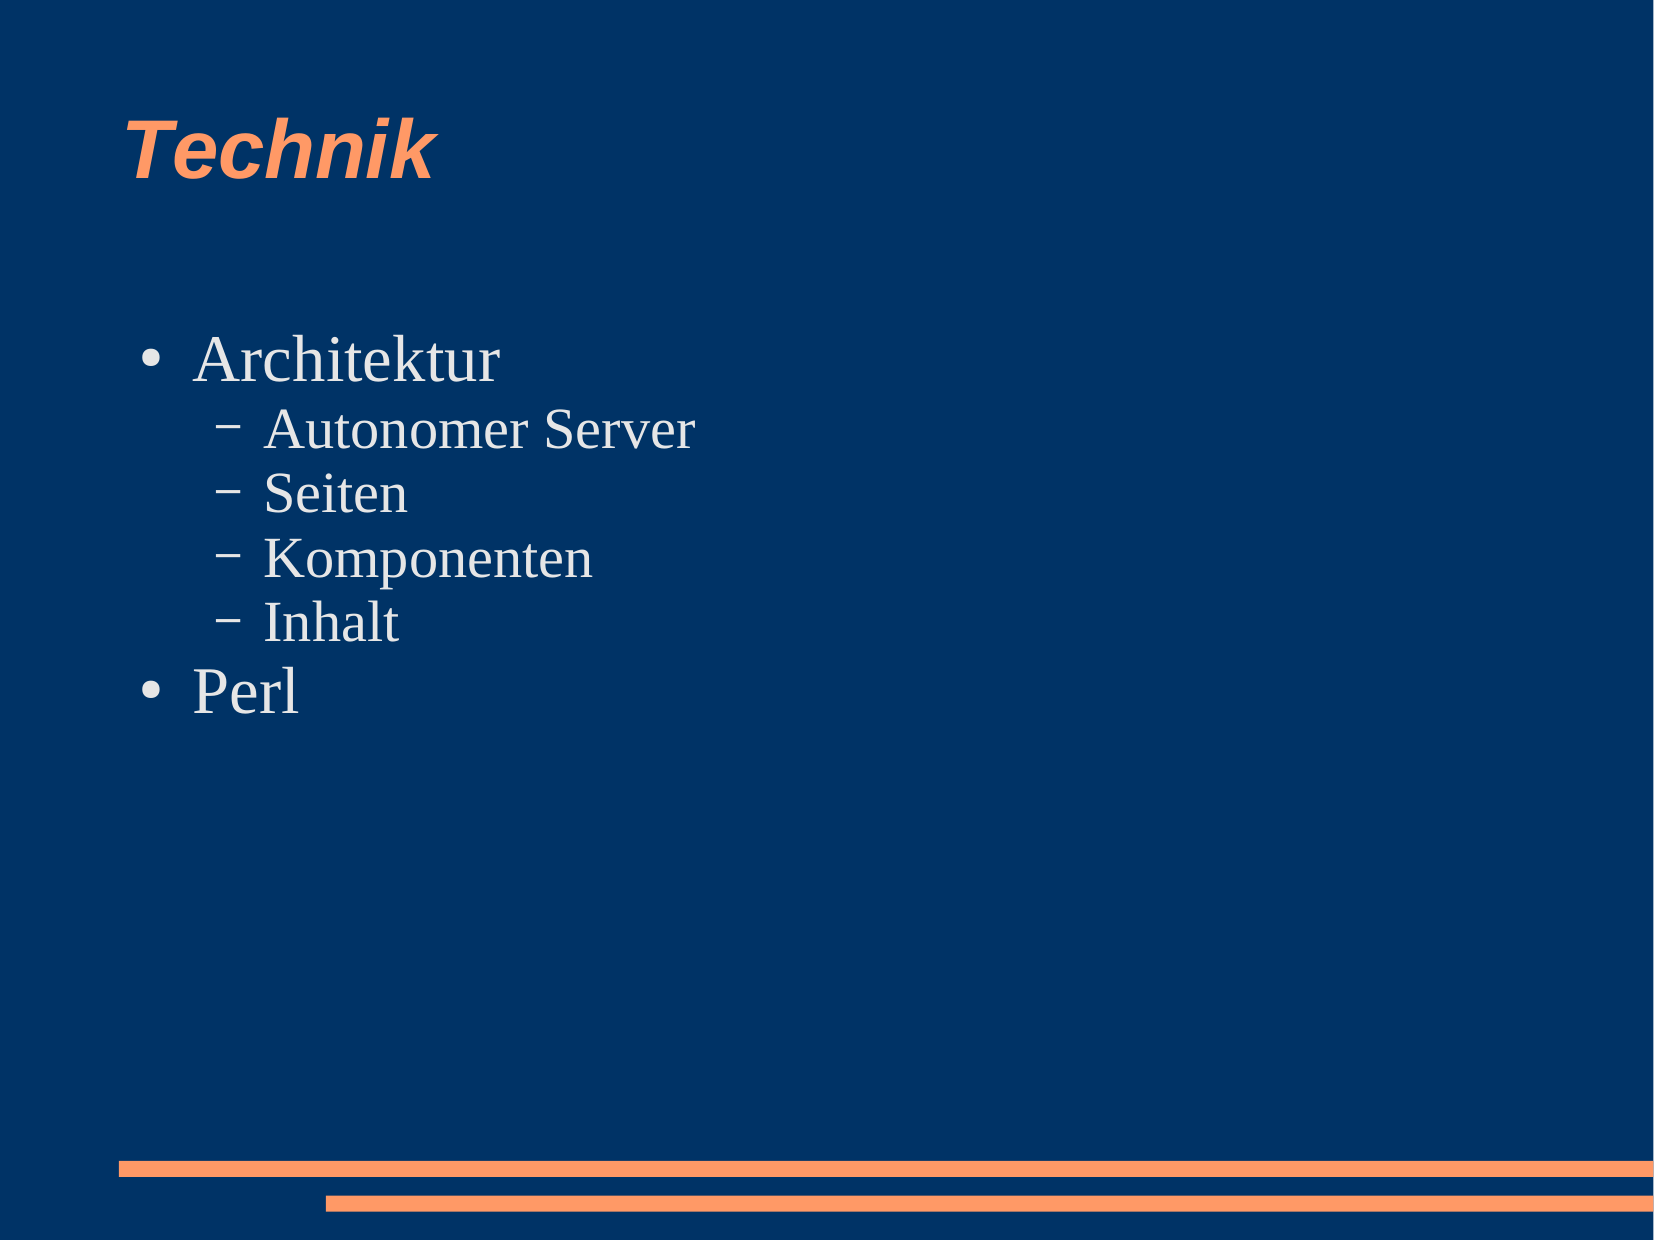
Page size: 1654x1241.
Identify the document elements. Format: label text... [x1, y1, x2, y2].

title Technik [121, 46, 1534, 254]
list Architektur Autonomer Server Seiten Komponenten Inhalt Perl [121, 322, 1561, 1118]
